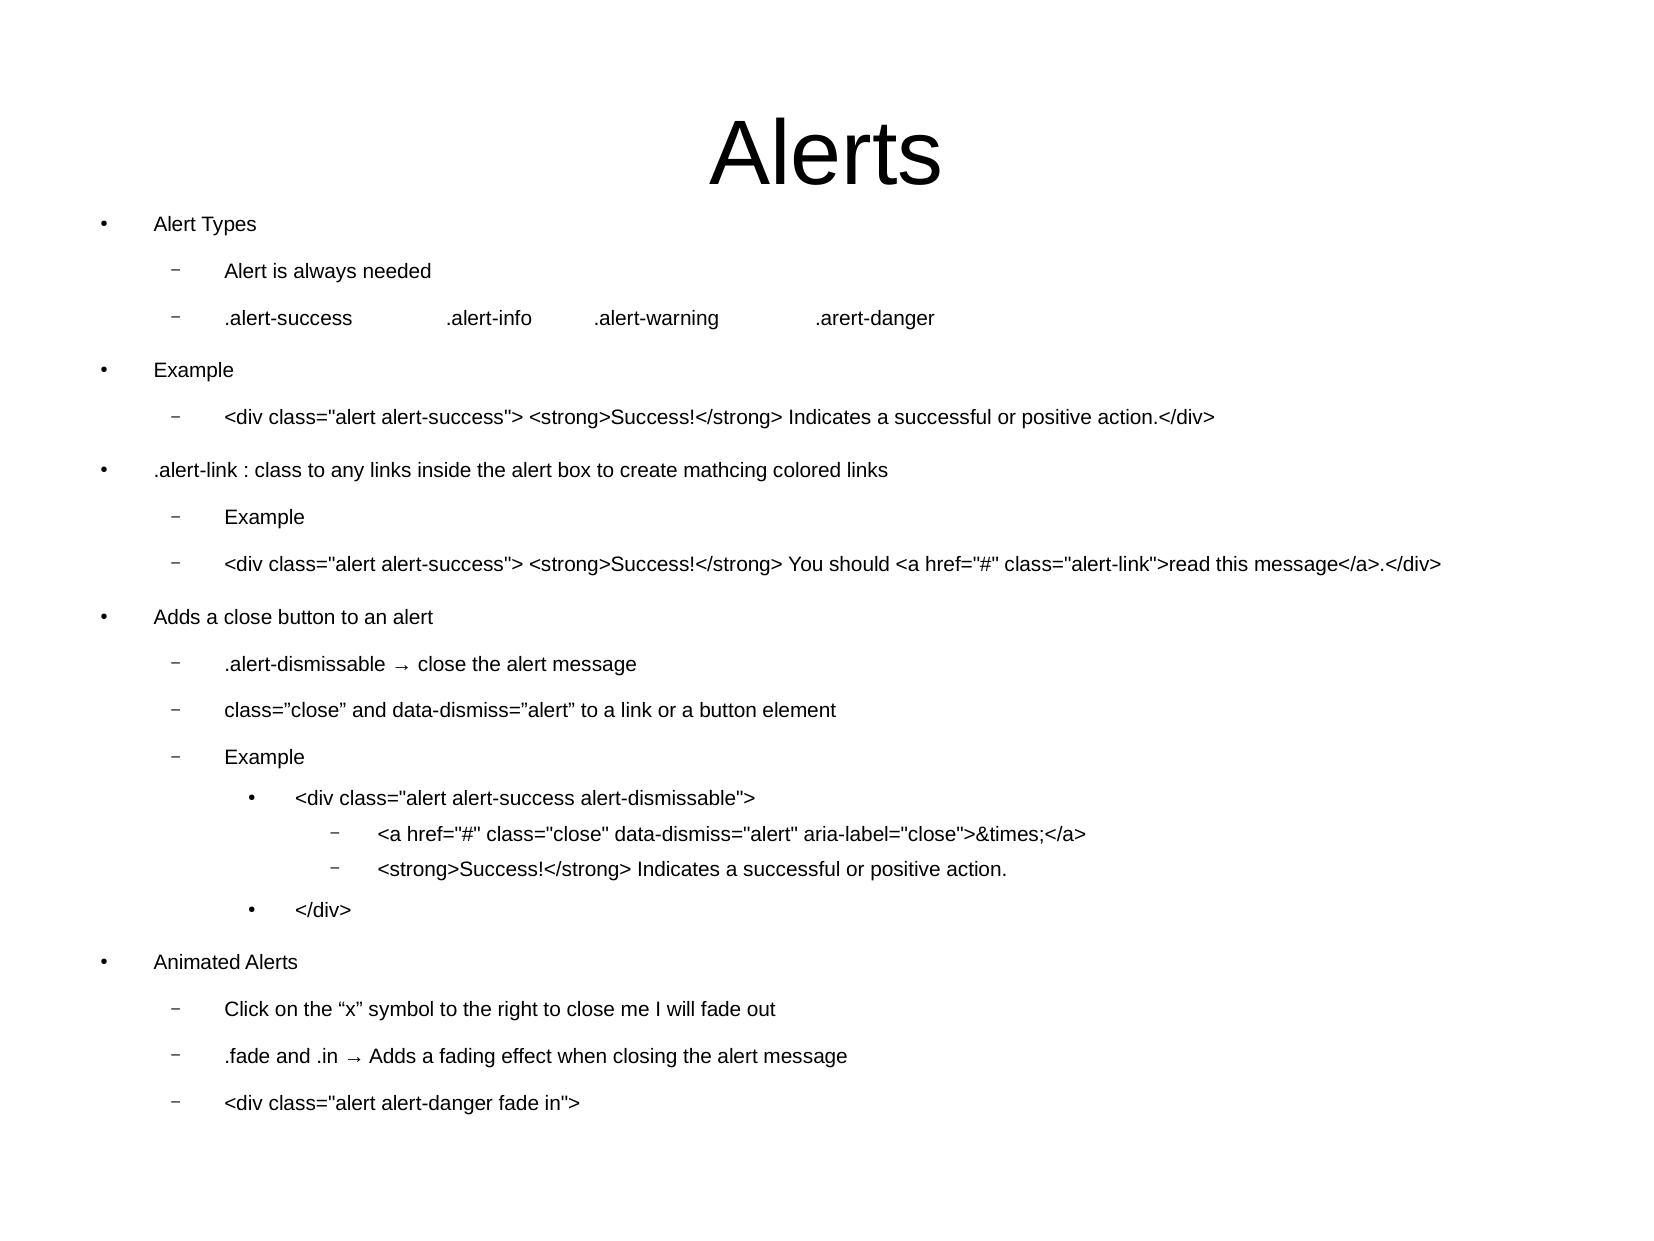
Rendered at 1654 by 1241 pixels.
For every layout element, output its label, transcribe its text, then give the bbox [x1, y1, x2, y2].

title Alerts [82, 49, 1571, 212]
list Alert Types Alert is always needed .alert-success .alert-info .alert-warning .arert-danger Example <div class="alert alert-success"> <strong>Success!</strong> Indicates a successful or positive action.</div> .alert-link : class to any links inside the alert box to create mathcing colored links Example <div class="alert alert-success"> <strong>Success!</strong> You should <a href="#" class="alert-link">read this message</a>.</div> Adds a close button to an alert .alert-dismissable → close the alert message class=”close” and data-dismiss=”alert” to a link or a button element Example <div class="alert alert-success alert-dismissable"> <a href="#" class="close" data-dismiss="alert" aria-label="close">&times;</a> <strong>Success!</strong> Indicates a successful or positive action. </div> Animated Alerts Click on the “x” symbol to the right to close me I will fade out .fade and .in → Adds a fading effect when closing the alert message <div class="alert alert-danger fade in"> [82, 212, 1571, 1229]
